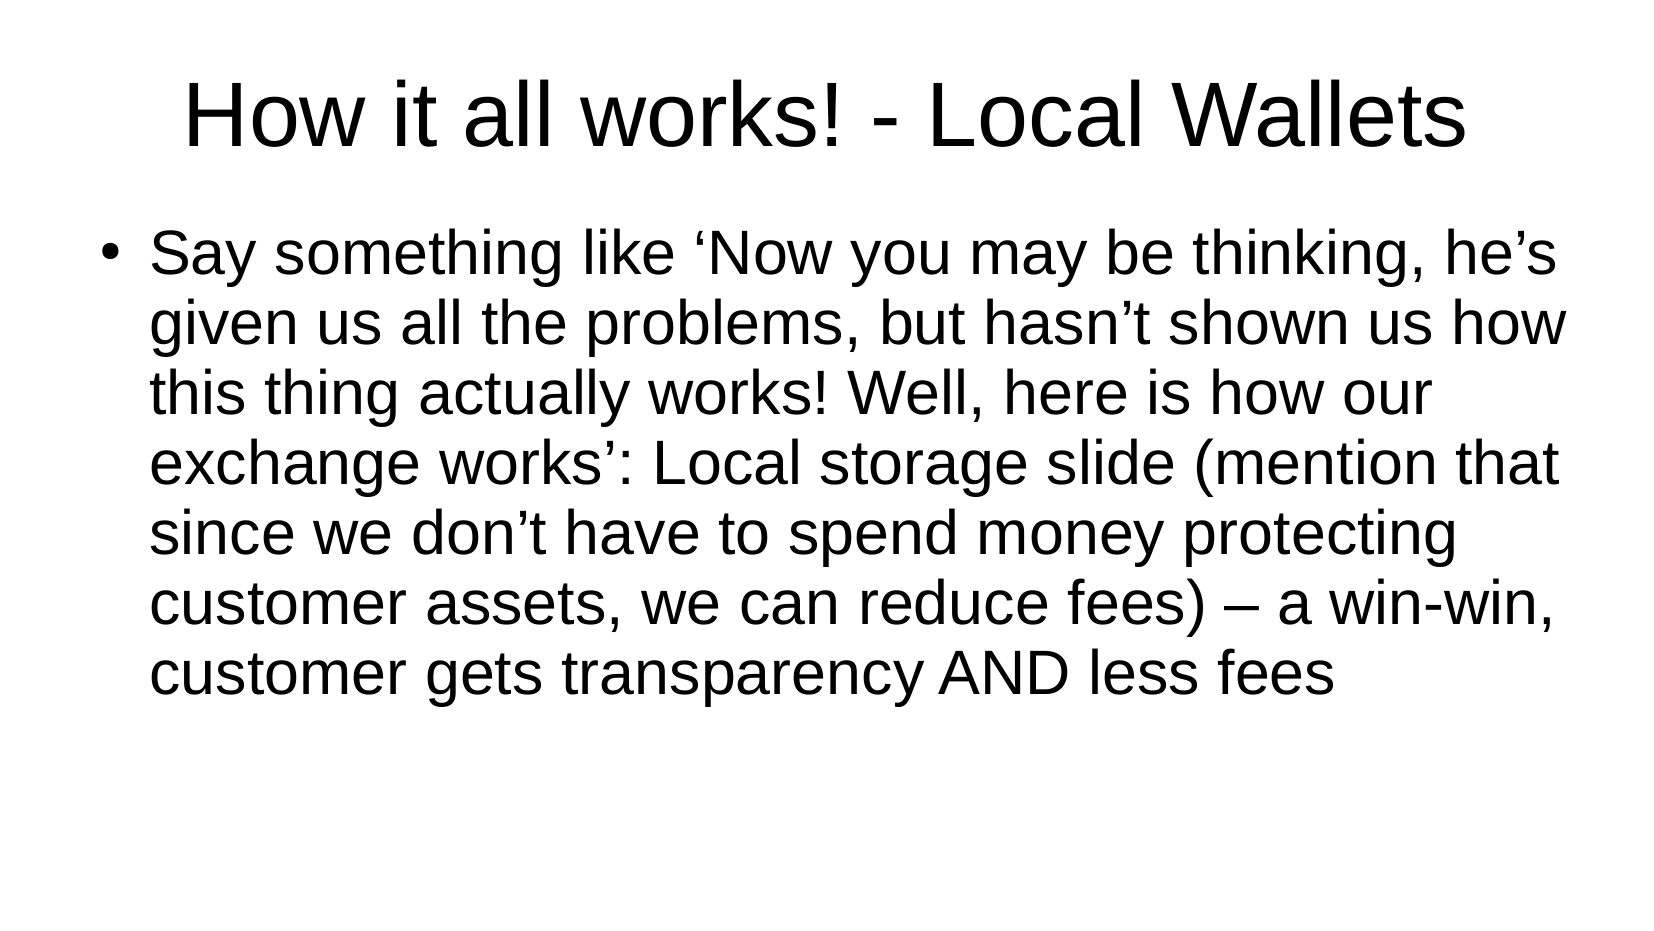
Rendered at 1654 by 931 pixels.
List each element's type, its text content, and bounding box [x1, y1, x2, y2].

title How it all works! - Local Wallets [82, 37, 1571, 193]
list Say something like ‘Now you may be thinking, he’s given us all the problems, but hasn’t shown us how this thing actually works! Well, here is how our exchange works’: Local storage slide (mention that since we don’t have to spend money protecting customer assets, we can reduce fees) – a win-win, customer gets transparency AND less fees [82, 217, 1571, 758]
